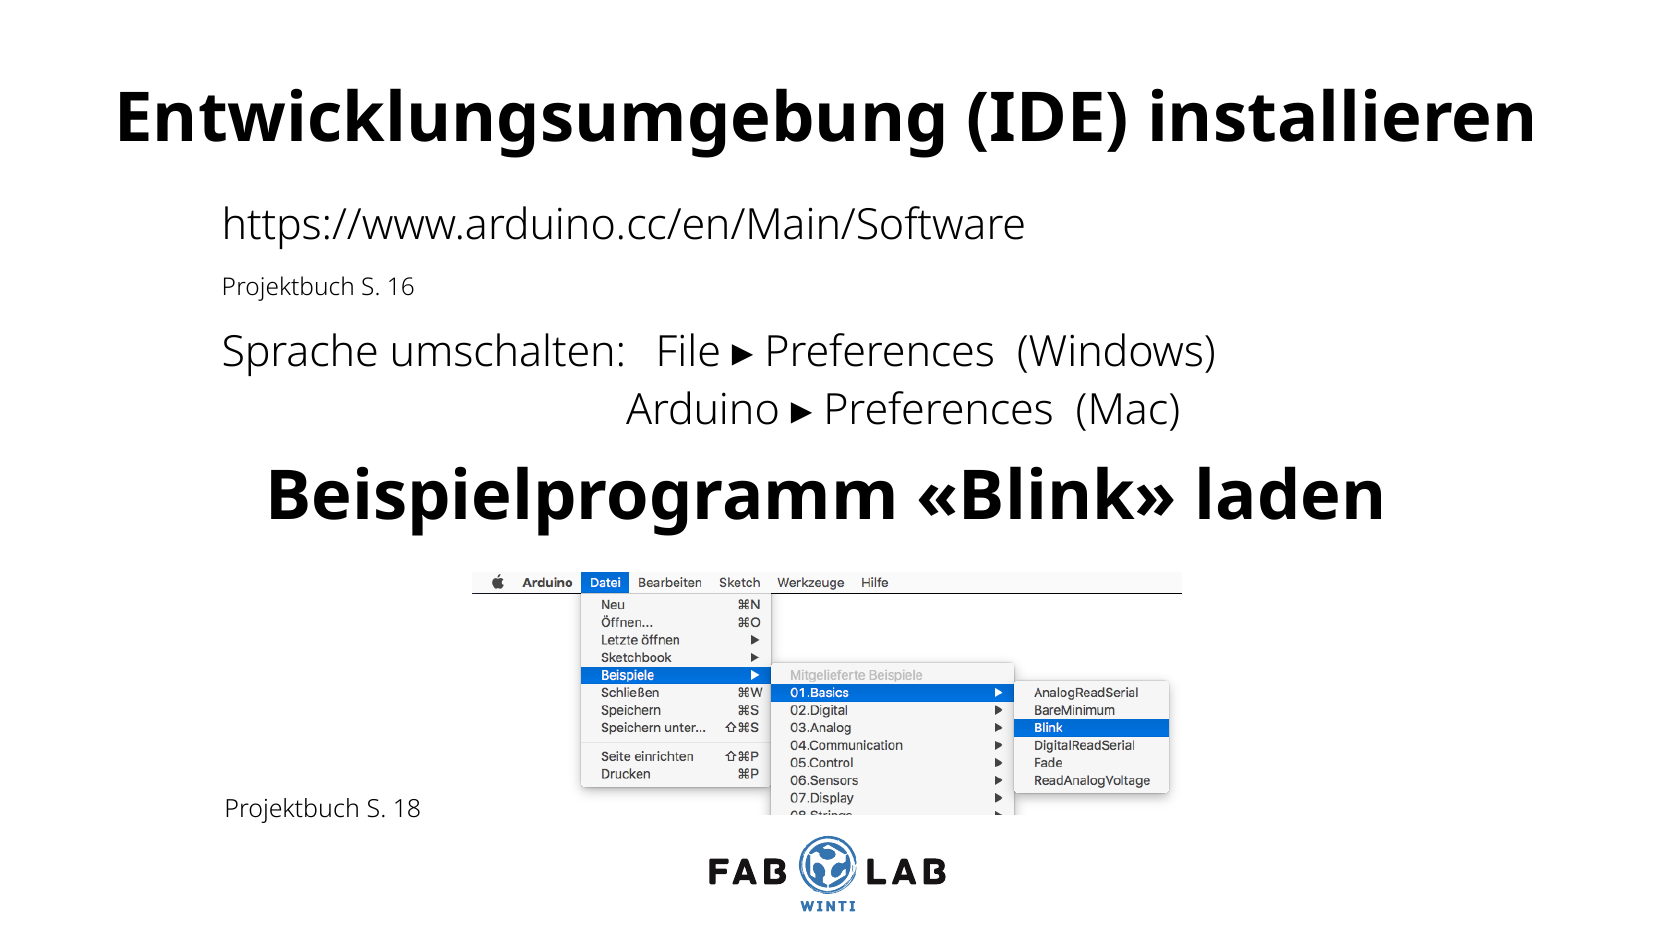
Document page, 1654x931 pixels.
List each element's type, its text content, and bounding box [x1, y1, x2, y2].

list https://www.arduino.cc/en/Main/Software Projektbuch S. 16 Sprache umschalten: File ▸ Preferences (Windows) Arduino ▸ Preferences (Mac) [82, 193, 1571, 414]
picture [472, 572, 1182, 790]
title Entwicklungsumgebung (IDE) installieren [82, 37, 1571, 193]
list Projektbuch S. 18 [82, 790, 1571, 931]
title Beispielprogramm «Blink» laden [82, 414, 1571, 571]
